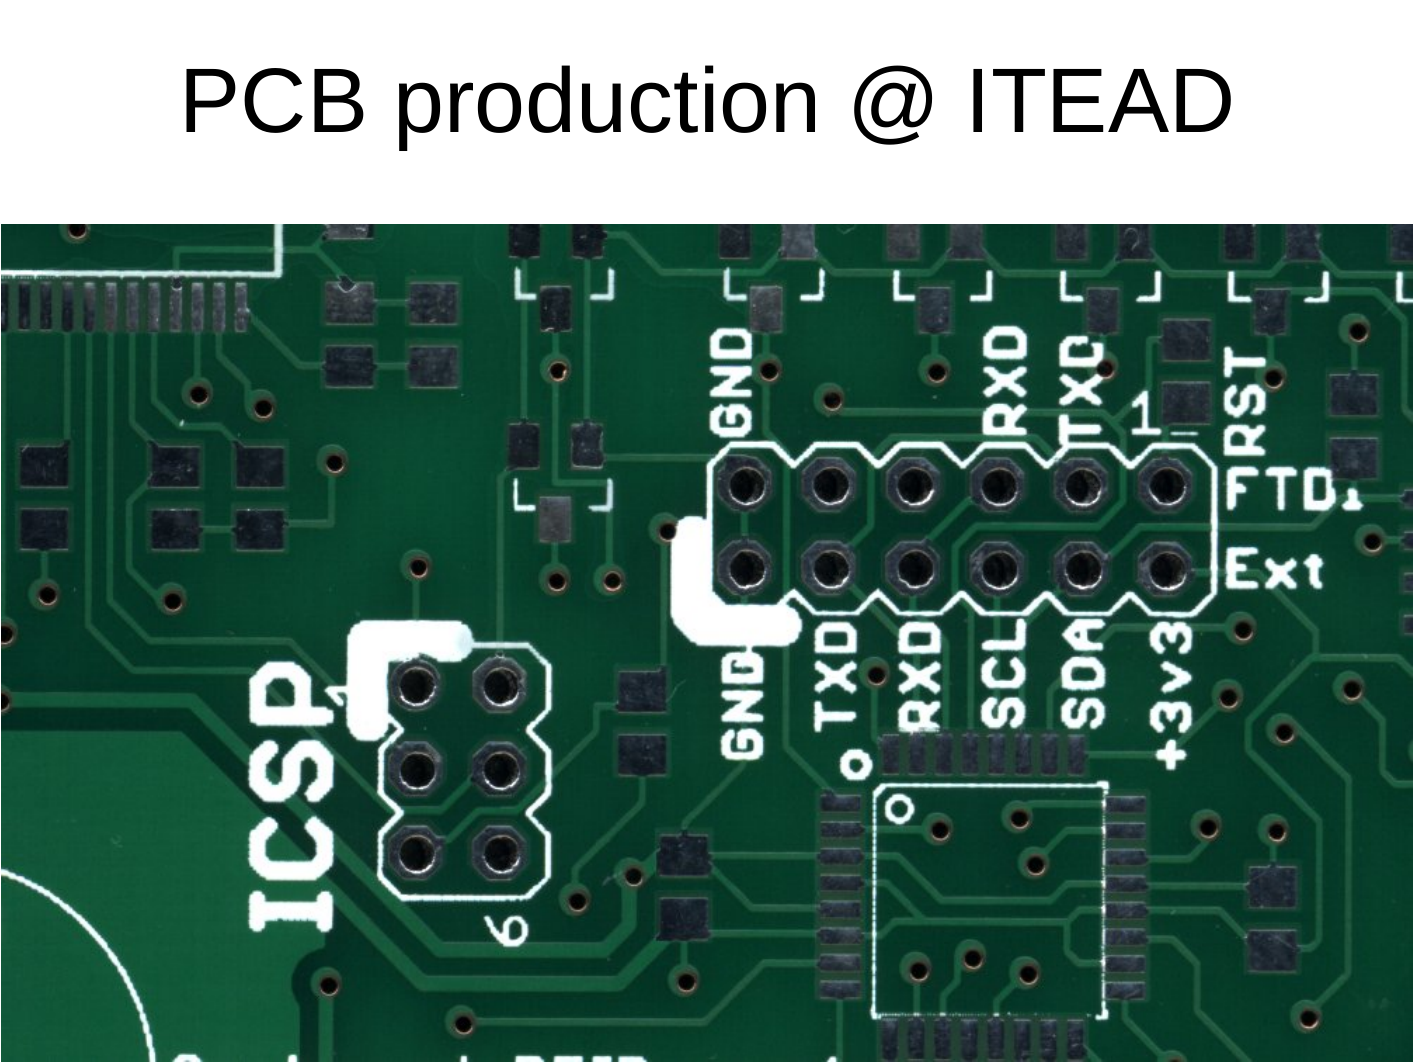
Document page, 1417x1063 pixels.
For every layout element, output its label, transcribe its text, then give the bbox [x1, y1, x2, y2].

text_box PCB production @ ITEAD [70, 42, 1346, 172]
picture [1, 224, 1413, 1062]
